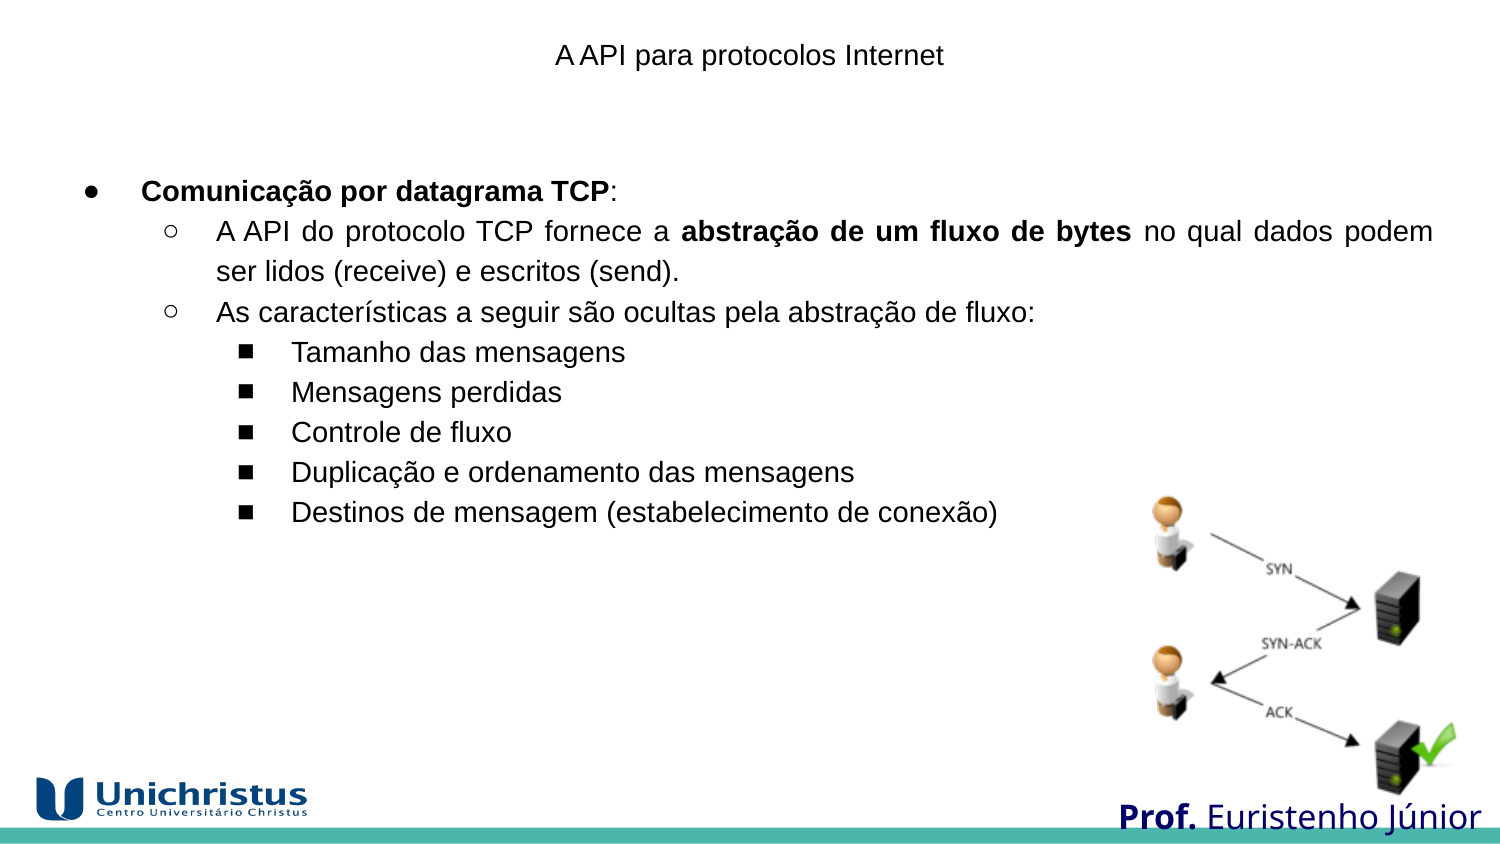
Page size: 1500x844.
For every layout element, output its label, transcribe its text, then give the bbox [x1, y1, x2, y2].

picture [32, 775, 311, 822]
title A API para protocolos Internet [51, 20, 1449, 137]
list Comunicação por datagrama TCP: A API do protocolo TCP fornece a abstração de um fluxo de bytes no qual dados podem ser lidos (receive) e escritos (send). As características a seguir são ocultas pela abstração de fluxo: Tamanho das mensagens Mensagens perdidas Controle de fluxo Duplicação e ordenamento das mensagens Destinos de mensagem (estabelecimento de conexão) [51, 152, 1449, 750]
picture [1109, 469, 1500, 826]
